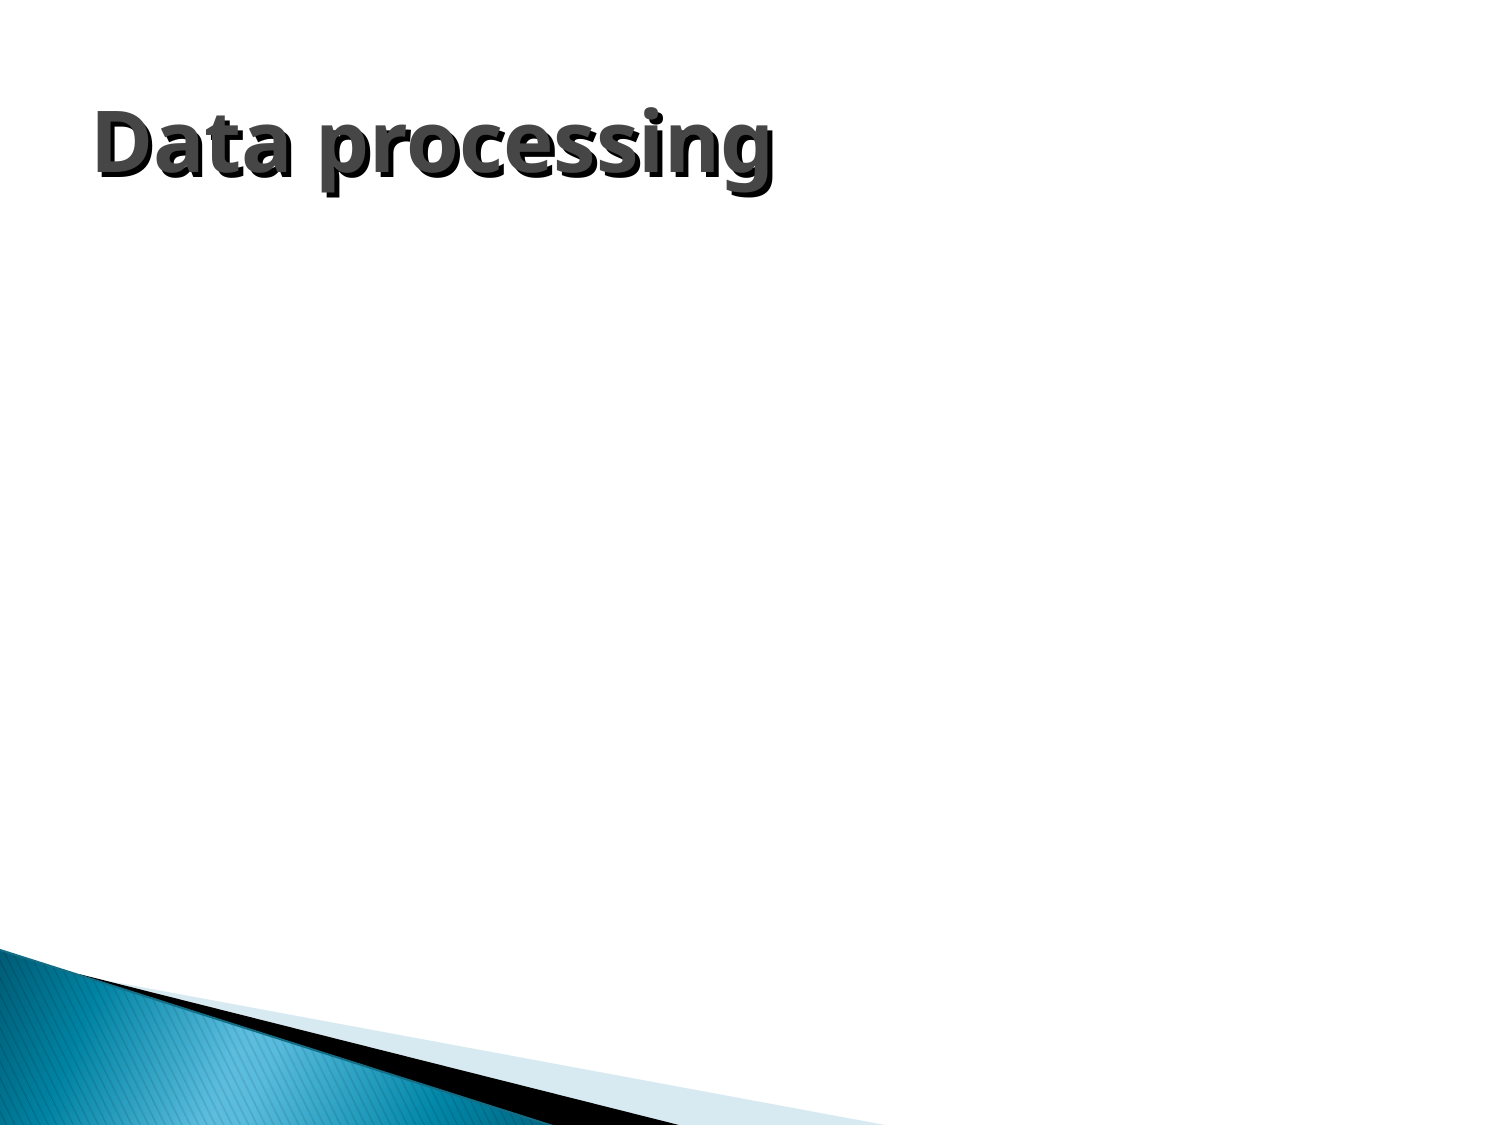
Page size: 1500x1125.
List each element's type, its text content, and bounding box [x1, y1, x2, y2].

title Data processing [75, 45, 1426, 233]
